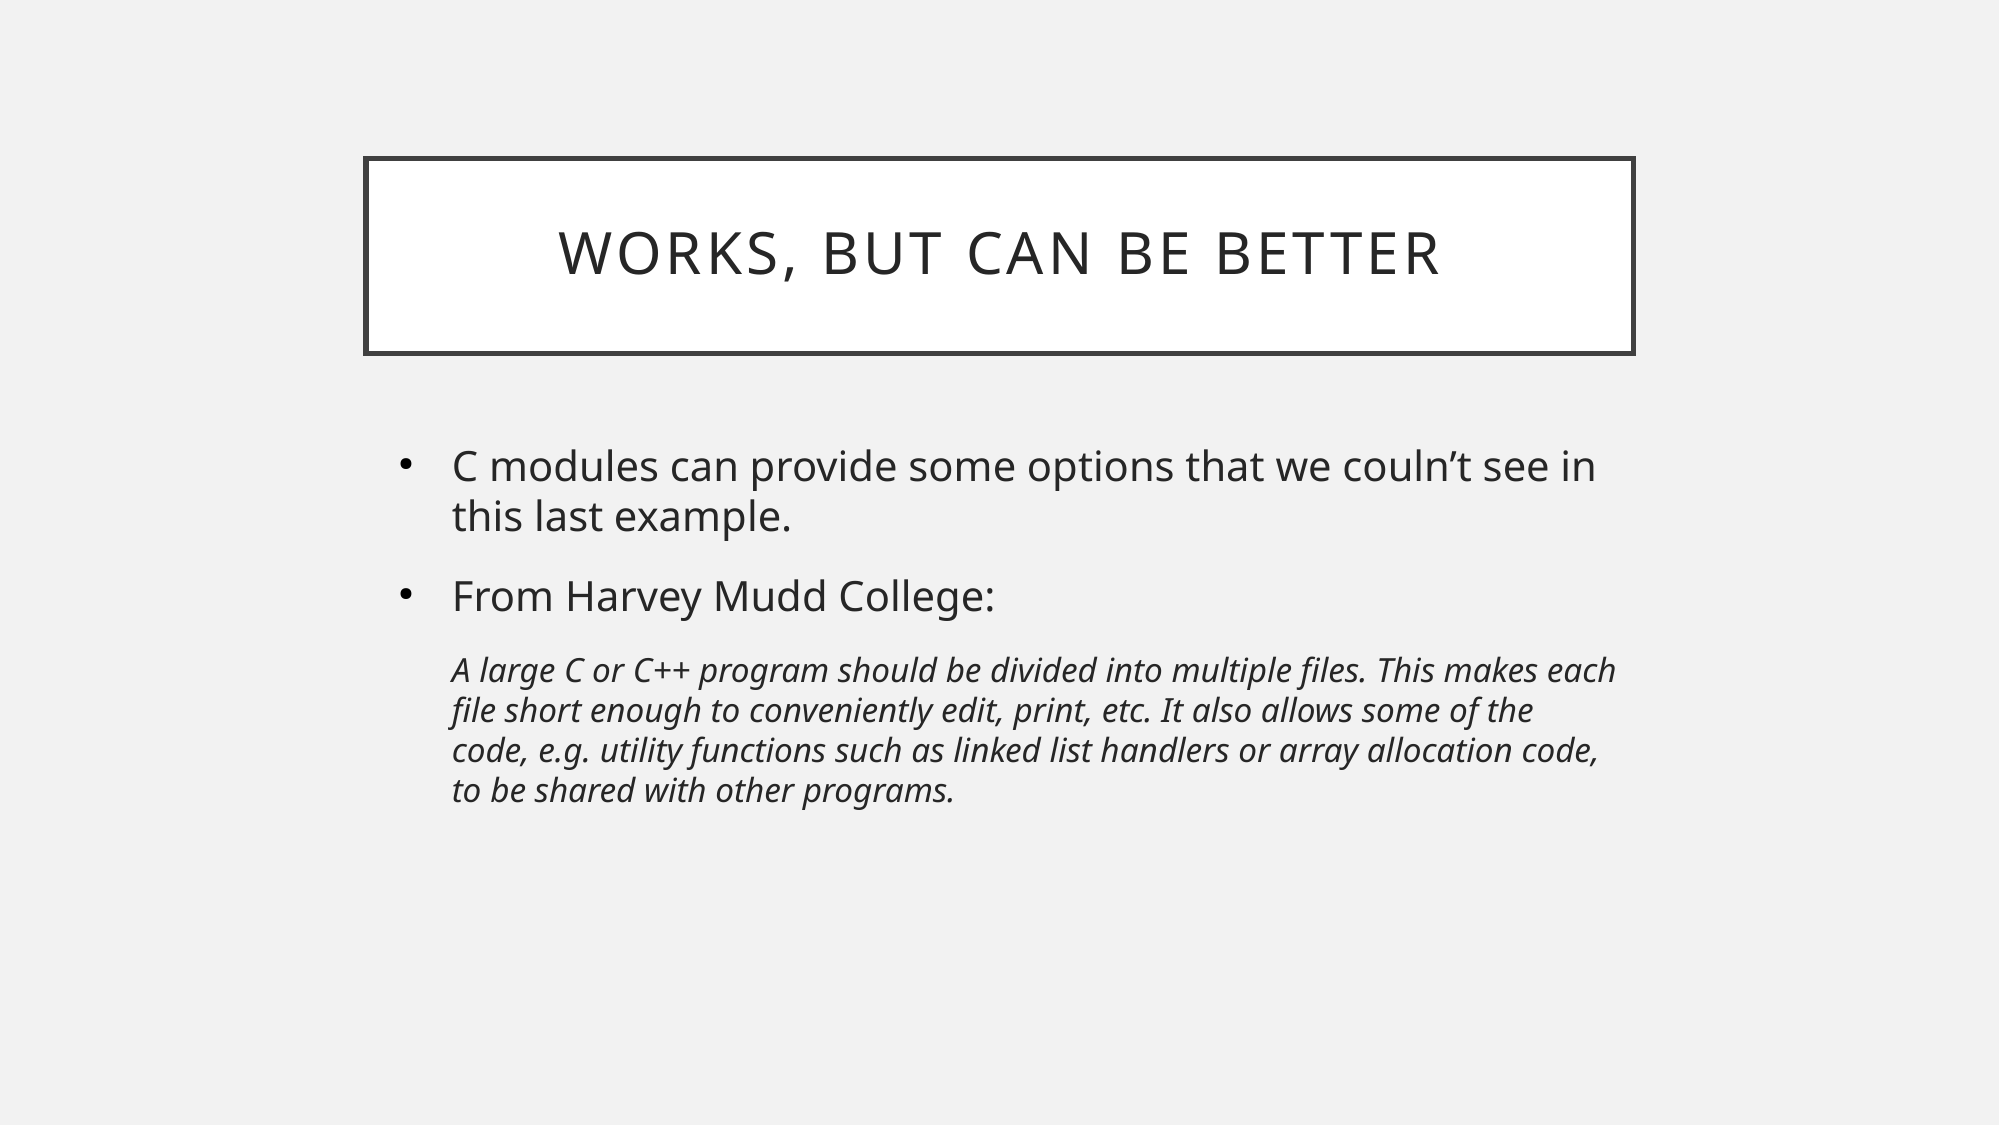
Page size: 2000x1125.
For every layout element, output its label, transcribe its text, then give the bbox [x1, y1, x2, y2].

title Works, but can be better [365, 158, 1634, 354]
list C modules can provide some options that we couln’t see in this last example. From Harvey Mudd College: A large C or C++ program should be divided into multiple files. This makes each file short enough to conveniently edit, print, etc. It also allows some of the code, e.g. utility functions such as linked list handlers or array allocation code, to be shared with other programs. [365, 432, 1634, 942]
